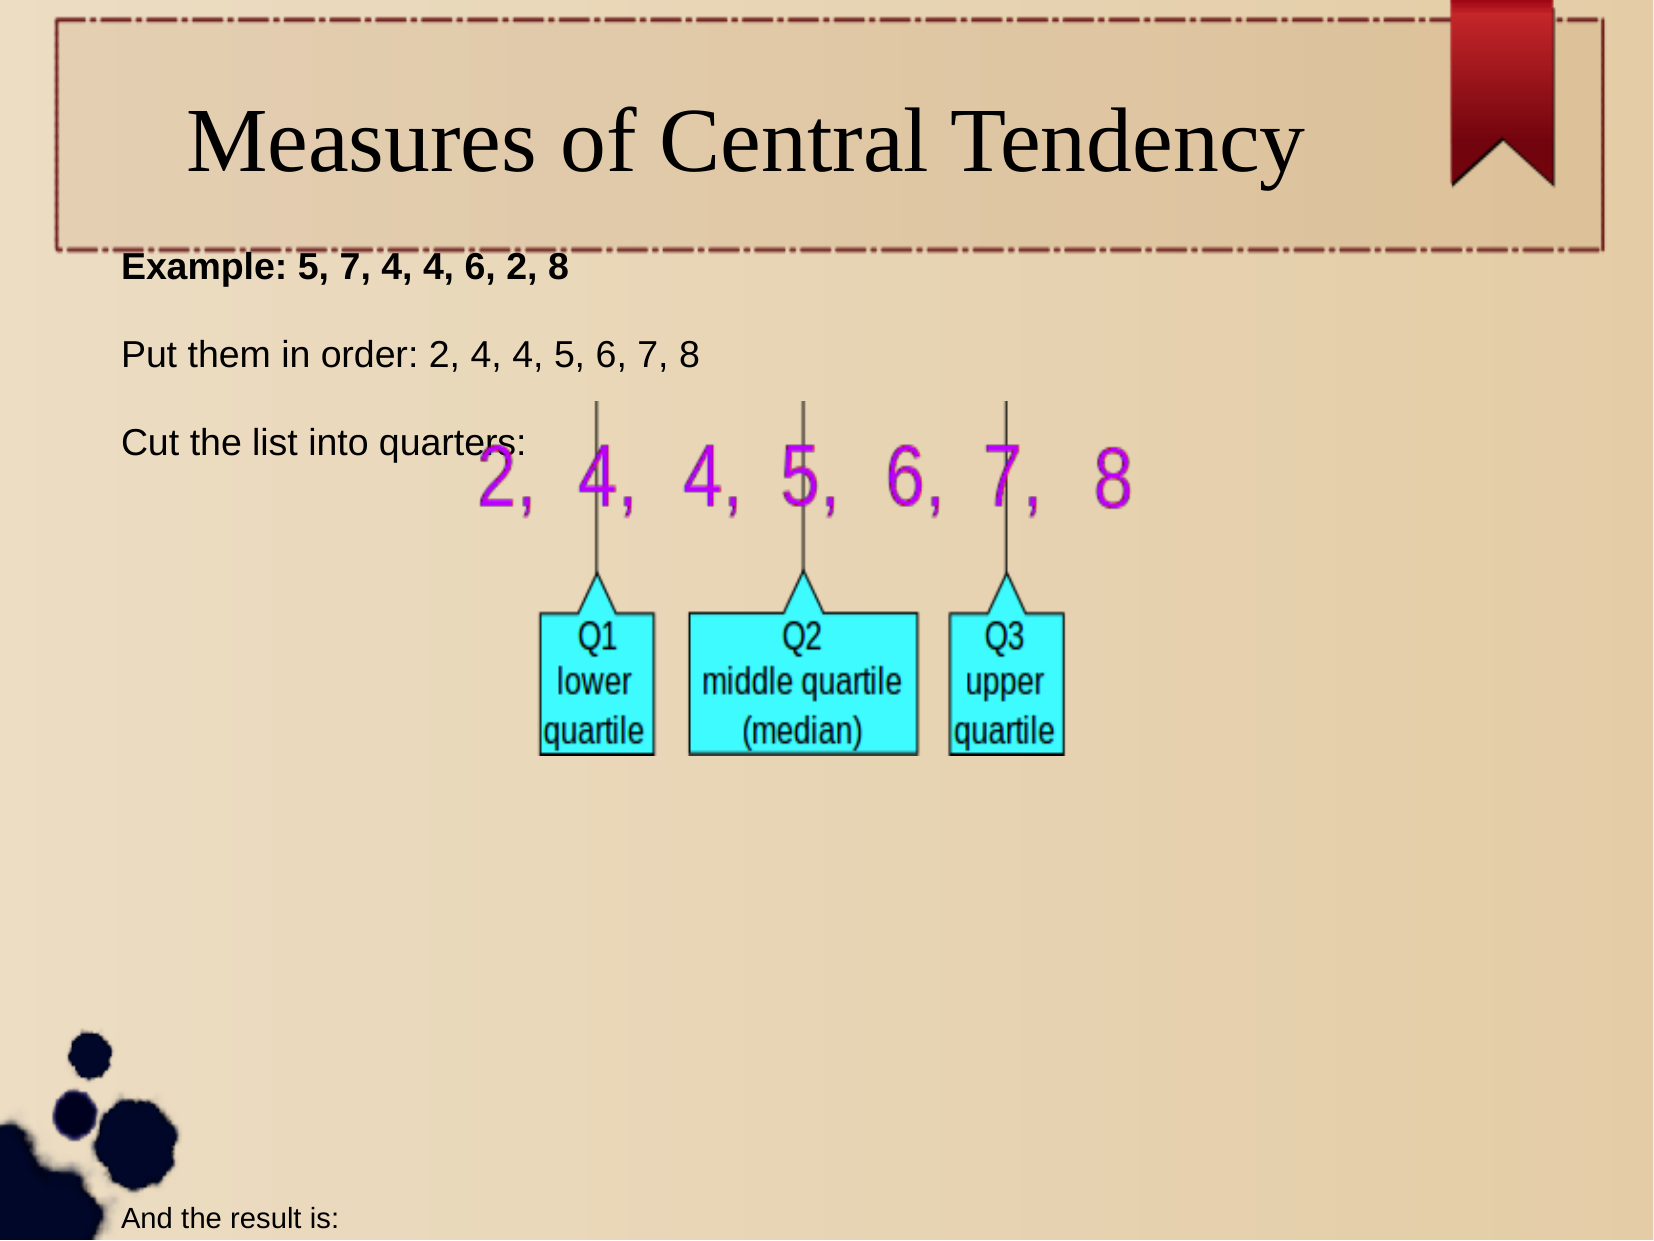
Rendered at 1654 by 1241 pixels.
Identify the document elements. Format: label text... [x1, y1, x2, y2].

picture [0, 0, 1654, 1240]
title Measures of Central Tendency [82, 47, 1412, 229]
text_box Example: 5, 7, 4, 4, 6, 2, 8 Put them in order: 2, 4, 4, 5, 6, 7, 8 Cut the list into quarters: And the result is: Quartile 1 (Q1) = 4 Quartile 2 (Q2), which is also the Median, = 5 Quartile 3 (Q3) = 7 [106, 236, 1512, 1189]
